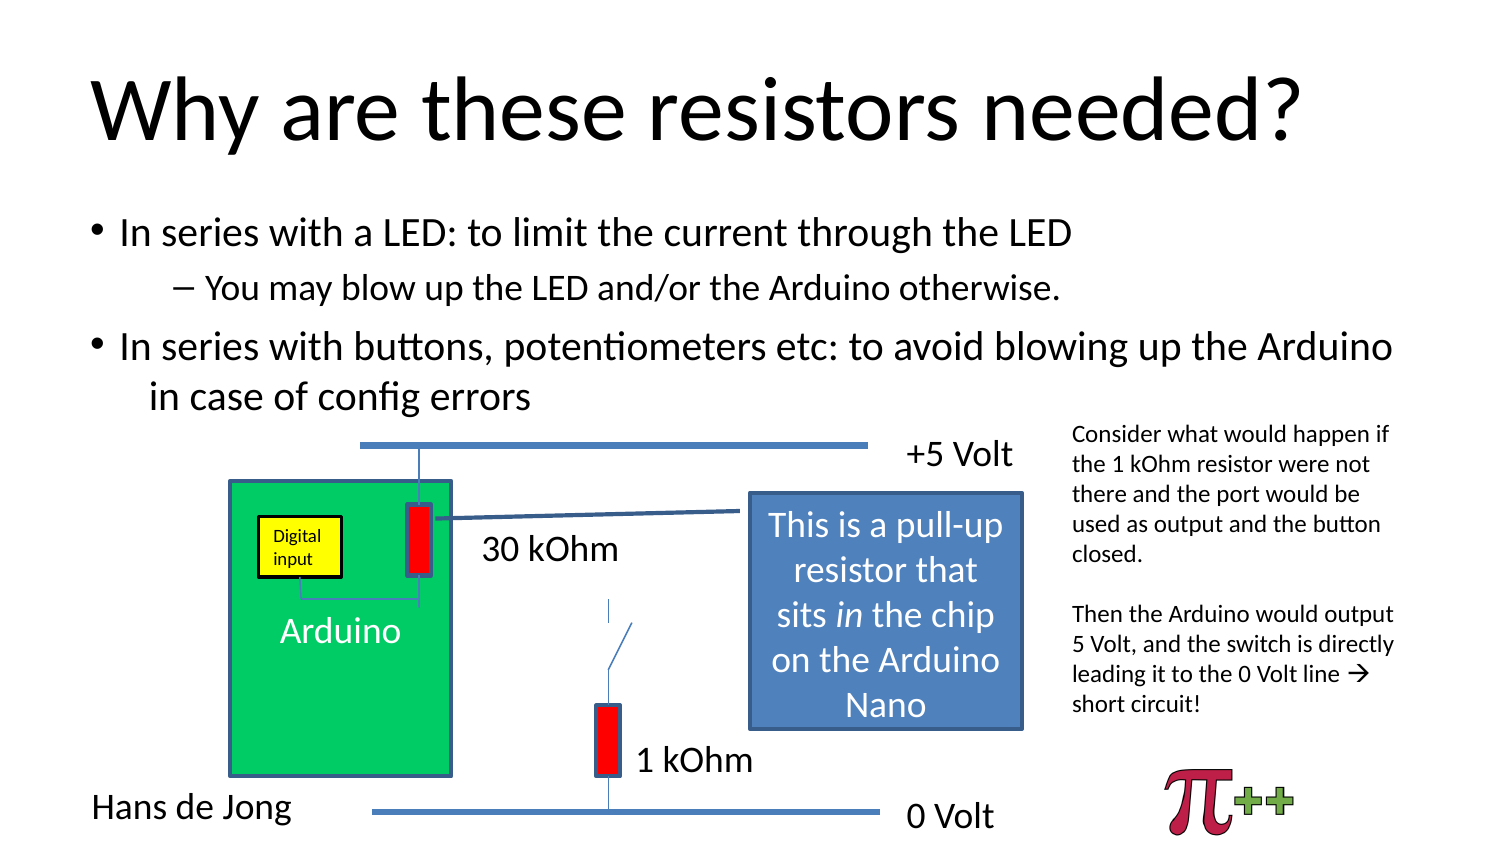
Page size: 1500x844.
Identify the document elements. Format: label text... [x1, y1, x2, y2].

text_box Digital input [258, 516, 342, 577]
text_box 0 Volt [891, 783, 1012, 844]
list In series with a LED: to limit the current through the LED You may blow up the LED and/or the Arduino otherwise. In series with buttons, potentiometers etc: to avoid blowing up the Arduino in case of config errors [75, 196, 1426, 754]
text_box [596, 705, 620, 776]
text_box Arduino [230, 481, 451, 776]
text_box 30 kOhm [466, 516, 703, 577]
text_box 1 kOhm [620, 727, 857, 789]
text_box +5 Volt [891, 421, 1031, 483]
title Why are these resistors needed? [75, 33, 1426, 175]
text_box This is a pull-up resistor that sits in the chip on the Arduino Nano [750, 493, 1022, 729]
text_box Consider what would happen if the 1 kOhm resistor were not there and the port would be used as output and the button closed. Then the Arduino would output 5 Volt, and the switch is directly leading it to the 0 Volt line  short circuit! [1057, 410, 1424, 729]
text_box [407, 505, 431, 575]
